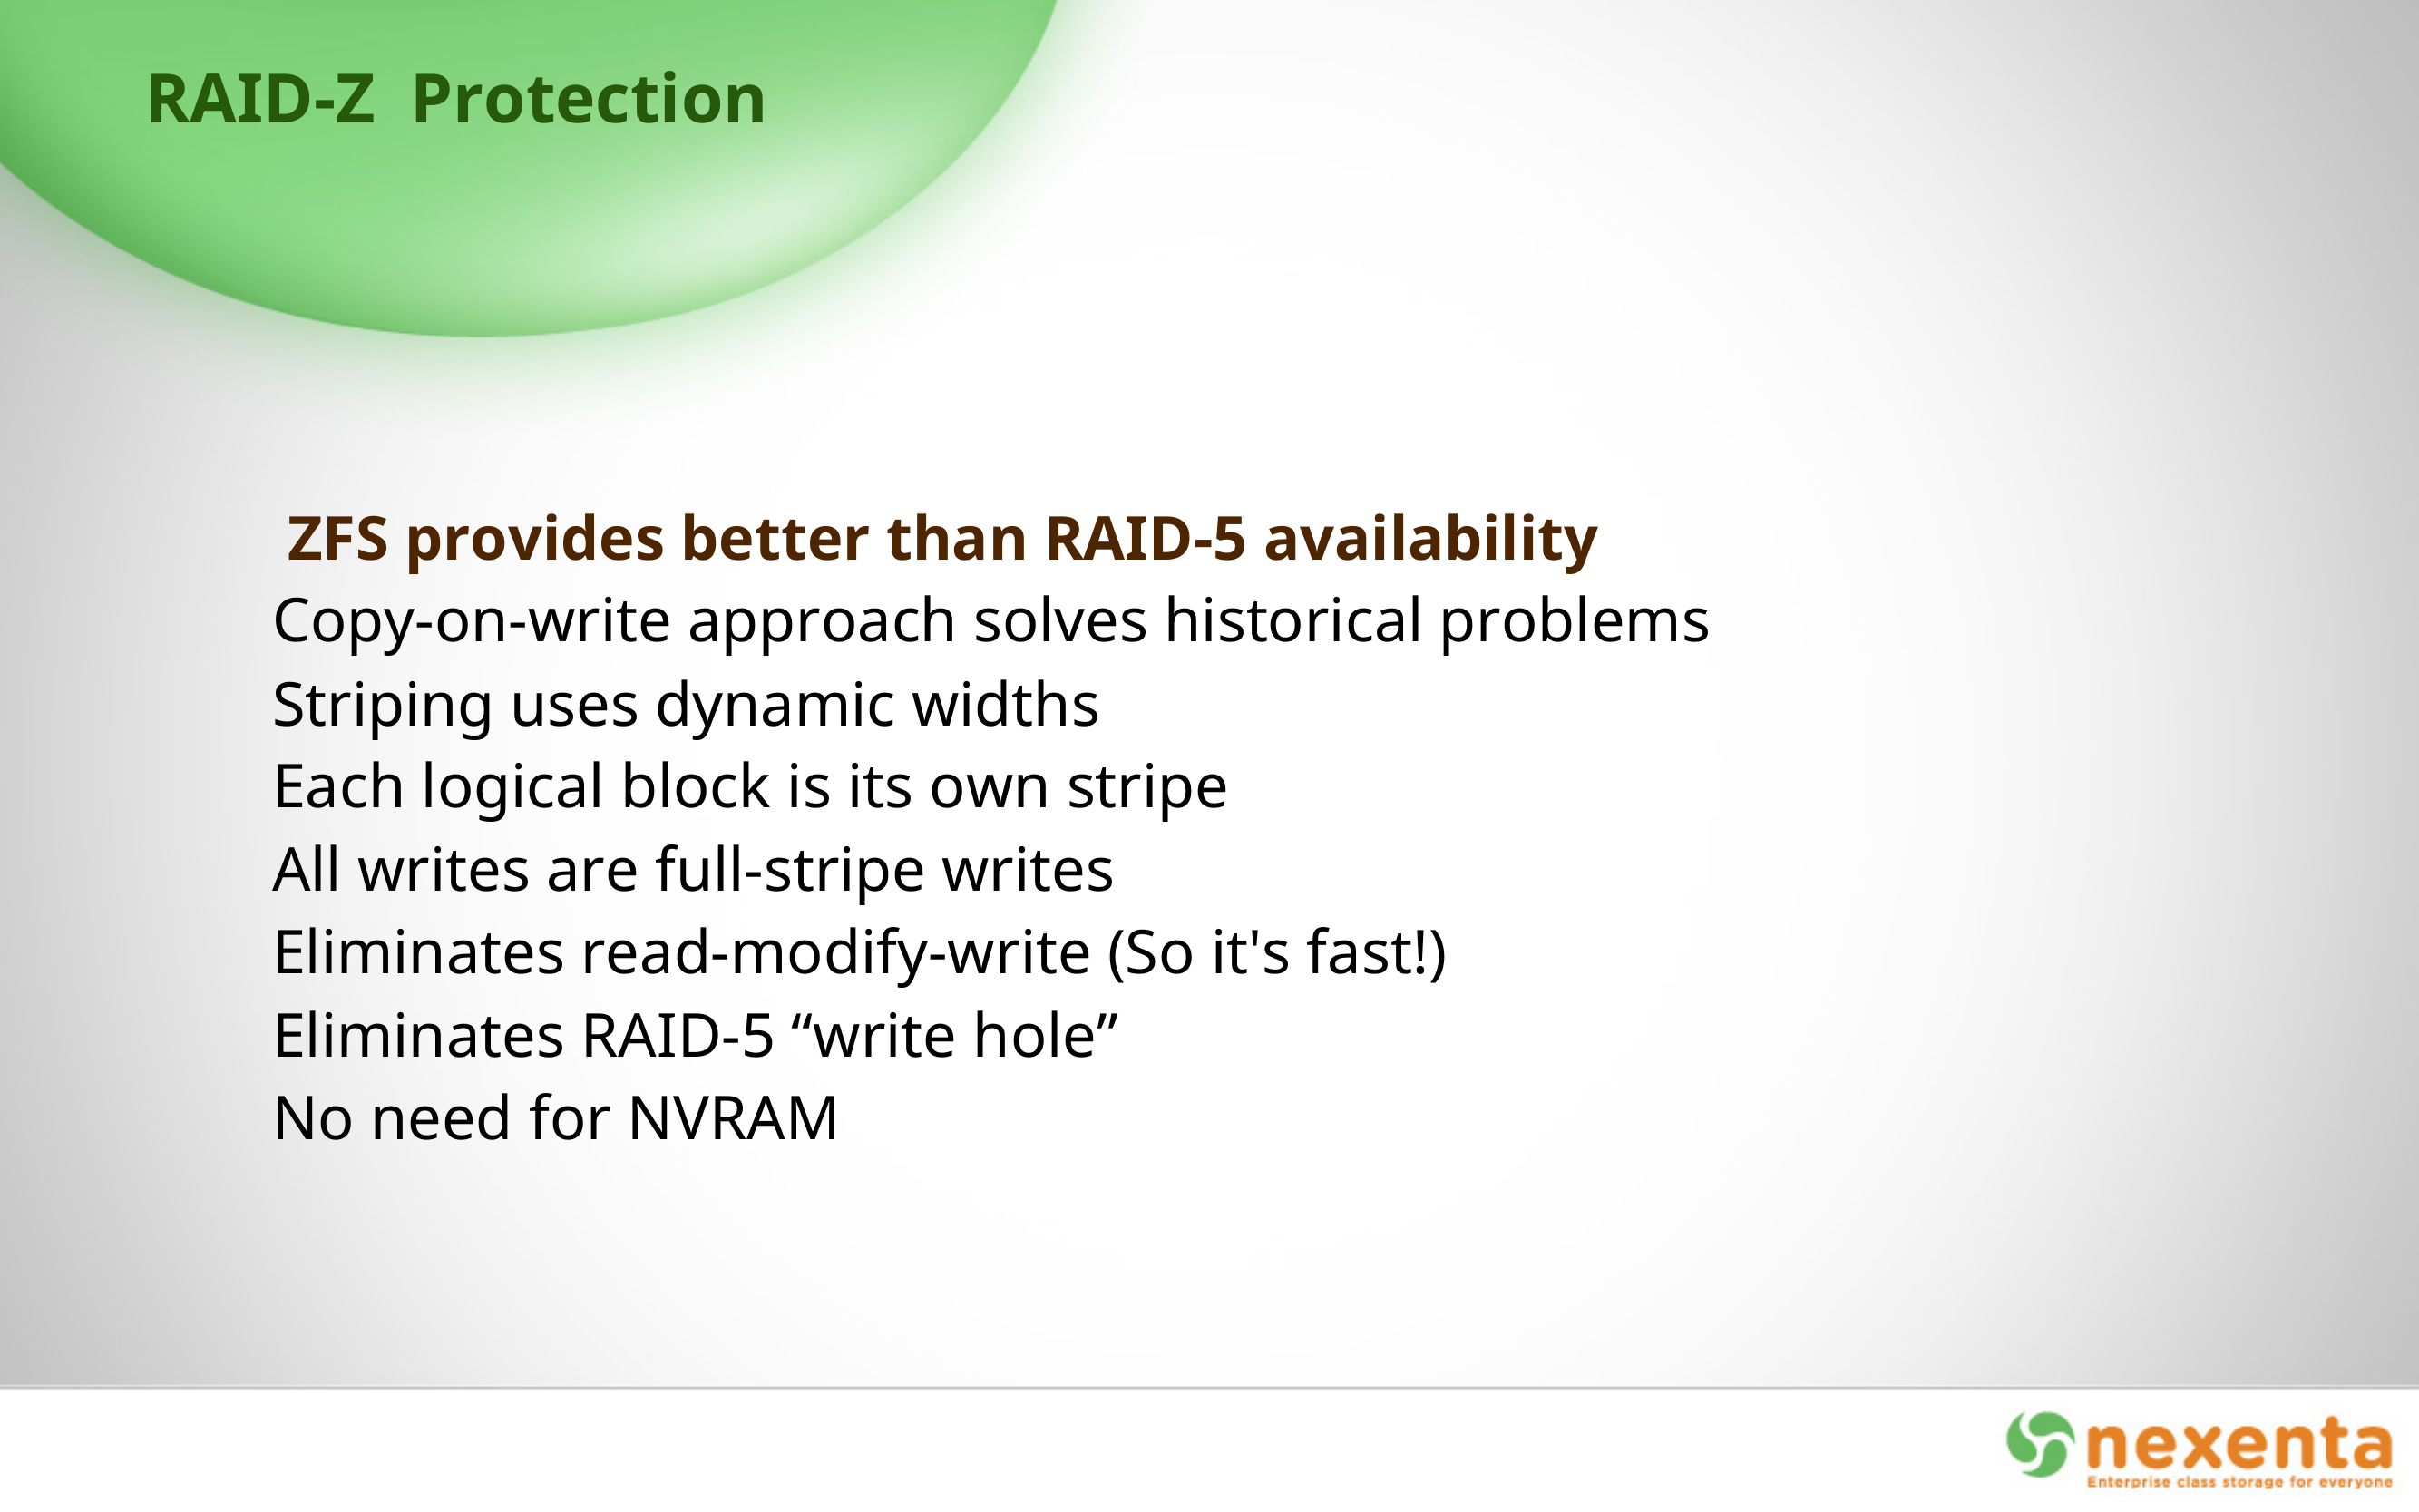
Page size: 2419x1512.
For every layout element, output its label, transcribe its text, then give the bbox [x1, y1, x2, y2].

text_box ZFS provides better than RAID-5 availability Copy-on-write approach solves historical problems Striping uses dynamic widths Each logical block is its own stripe All writes are full-stripe writes Eliminates read-modify-write (So it's fast!) Eliminates RAID-5 “write hole” No need for NVRAM [272, 445, 2183, 1157]
picture [0, 0, 2419, 1512]
text_box RAID-Z Protection [145, 54, 987, 240]
